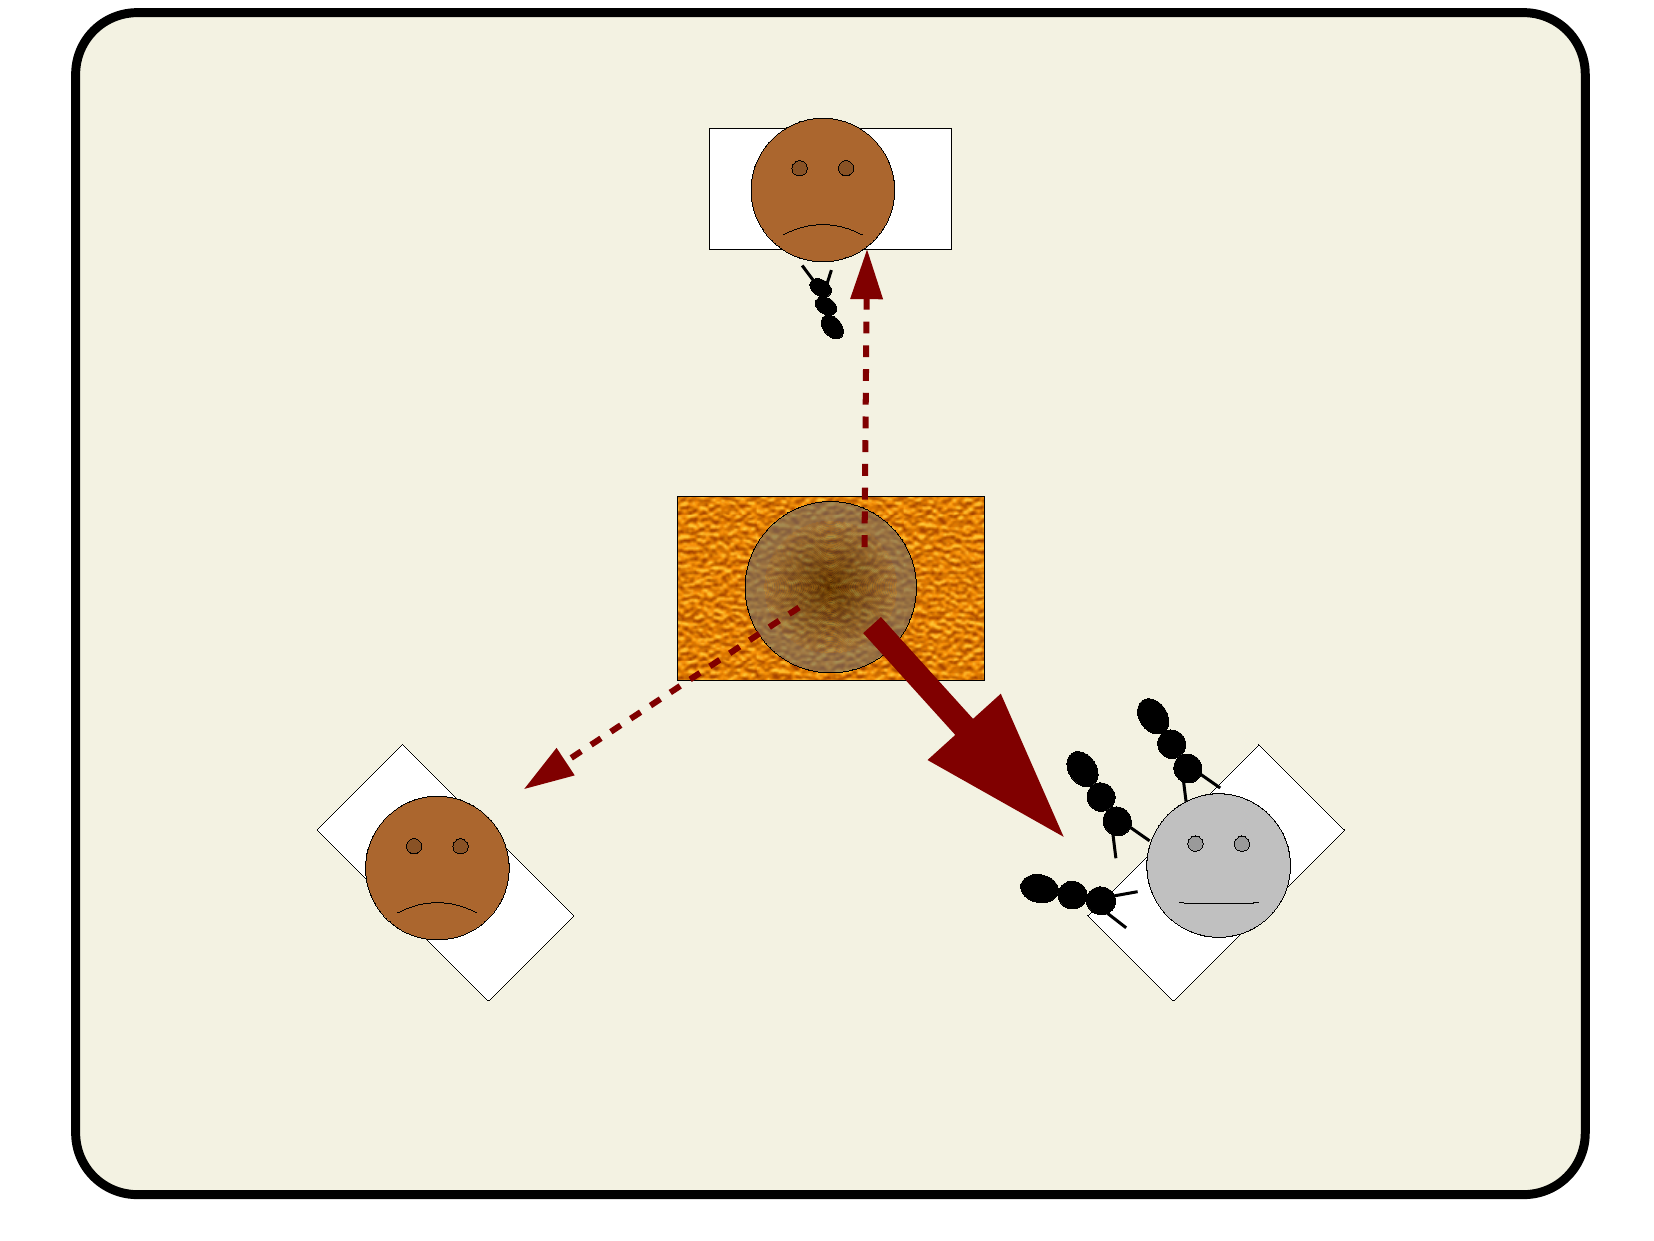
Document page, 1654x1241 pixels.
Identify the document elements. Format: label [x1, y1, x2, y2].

text_box [75, 12, 1586, 1195]
